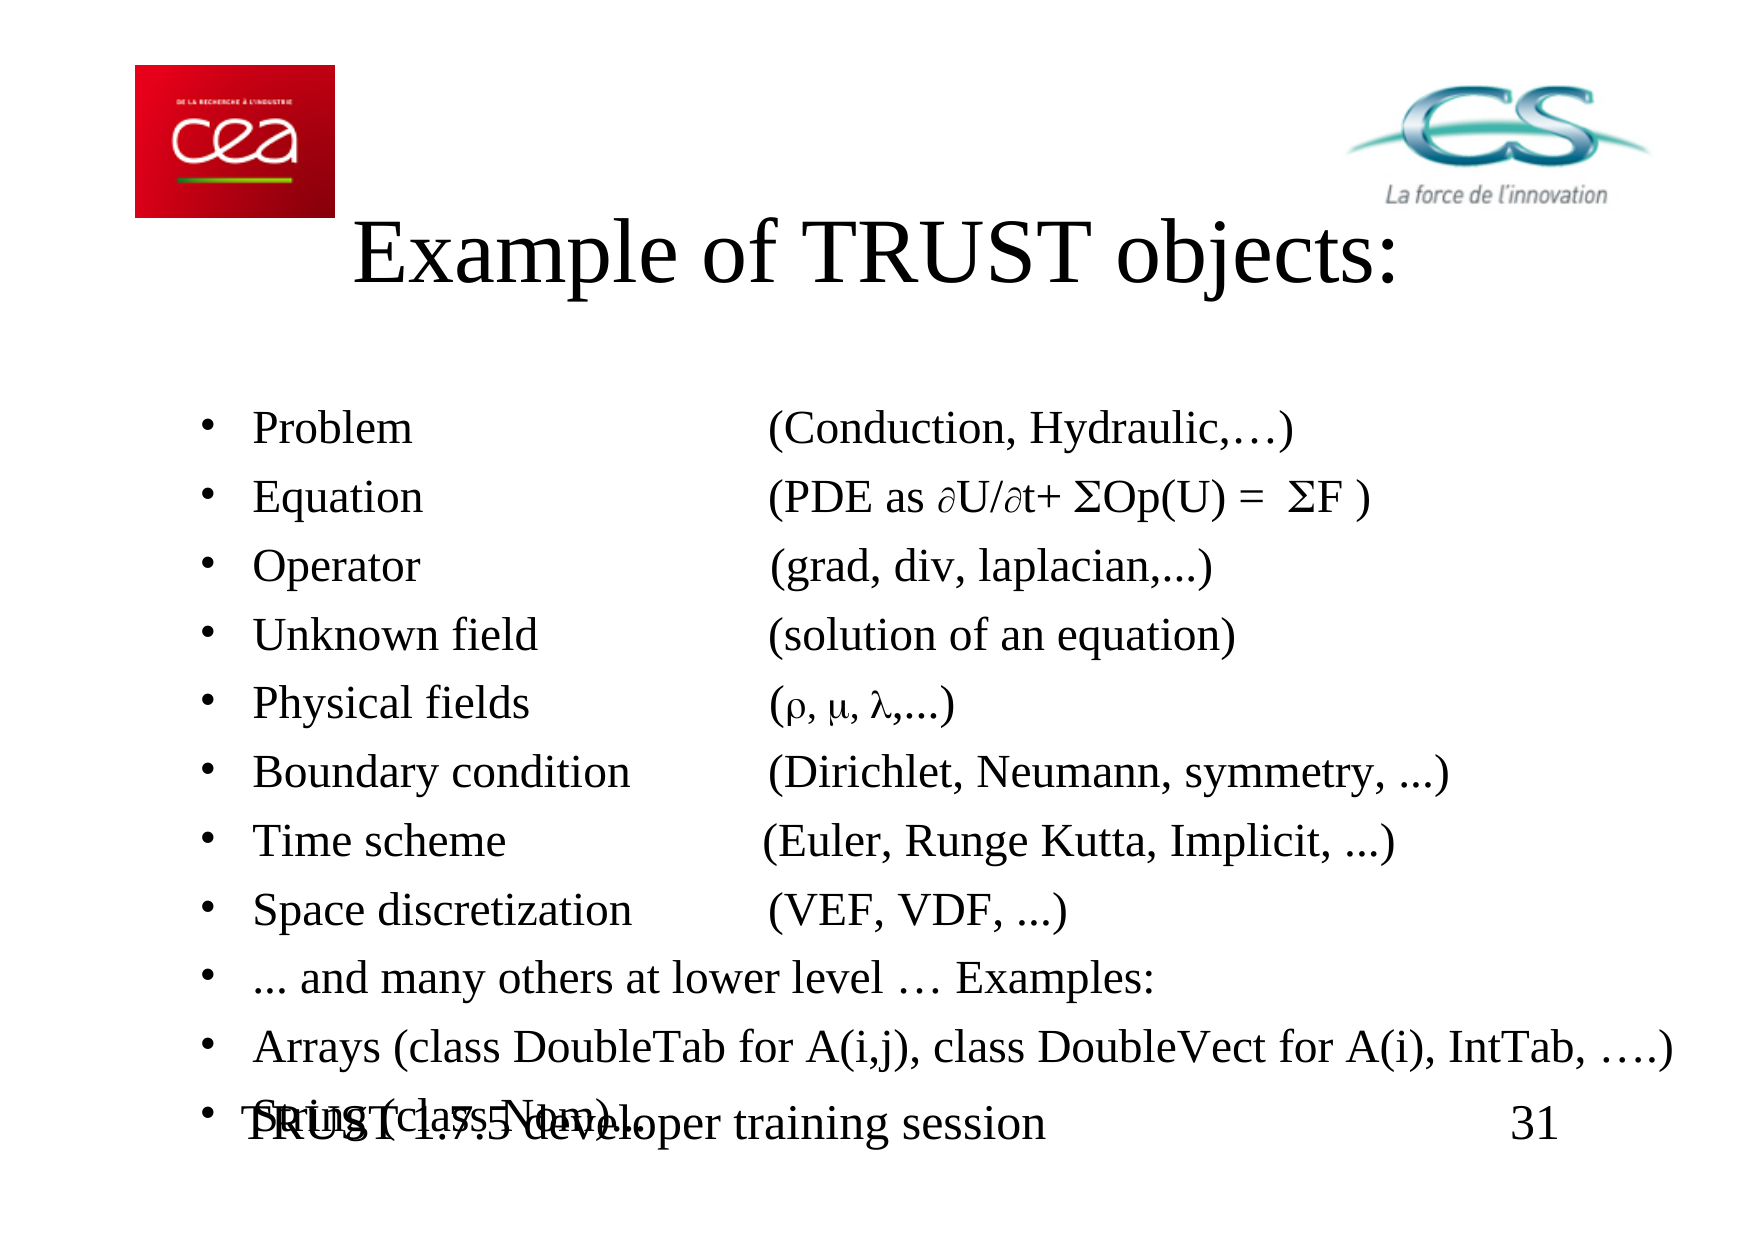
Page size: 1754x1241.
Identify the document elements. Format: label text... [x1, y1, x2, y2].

picture [135, 65, 335, 218]
list Problem (Conduction, Hydraulic,…) Equation (PDE as ¶U/¶t+ Op(U) =F ) Operator (grad, div, laplacian,...) Unknown field (solution of an equation) Physical fields (, , ,...) Boundary condition (Dirichlet, Neumann, symmetry, ...) Time scheme (Euler, Runge Kutta, Implicit, ...) Space discretization (VEF, VDF, ...) ... and many others at lower level … Examples: Arrays (class DoubleTab for A(i,j), class DoubleVect for A(i), IntTab, ….) String (class Nom)... [184, 388, 1696, 1200]
title Example of TRUST objects: [201, 151, 1553, 339]
picture [1340, 73, 1662, 218]
